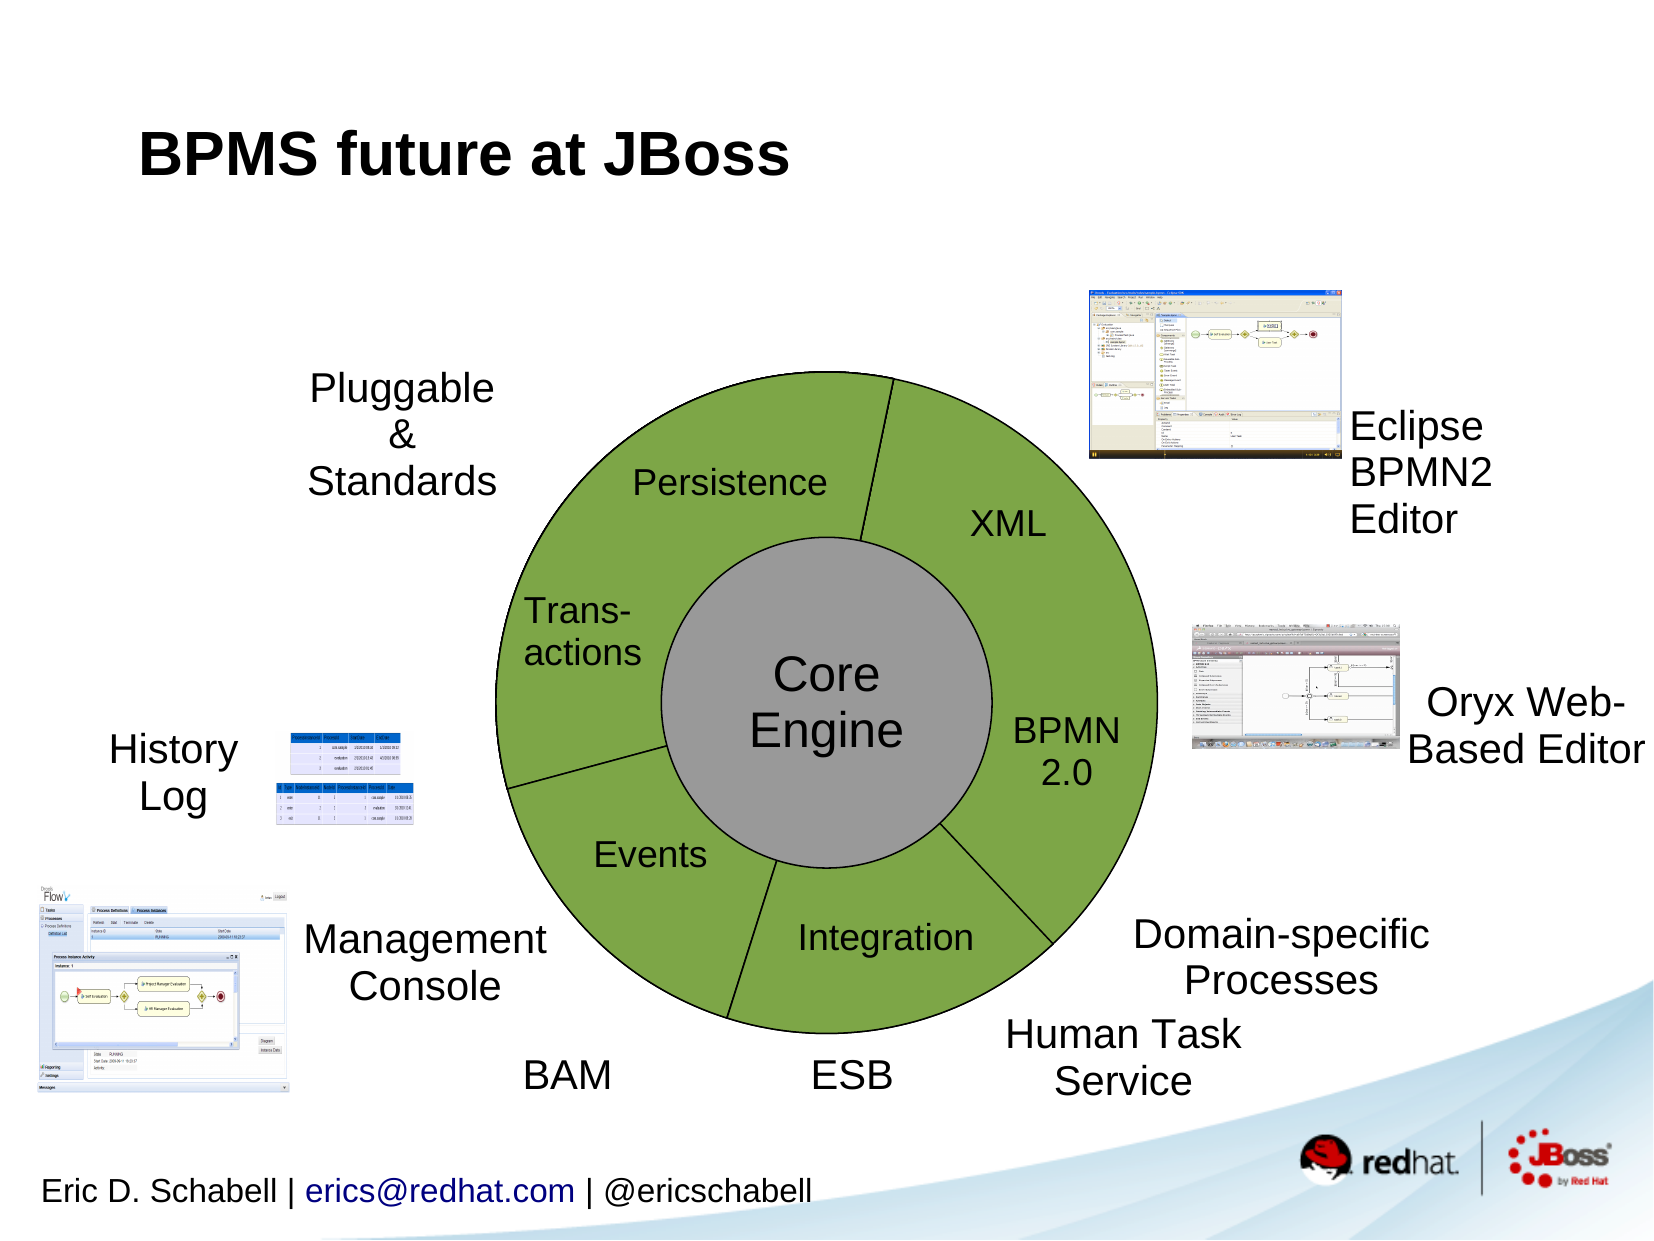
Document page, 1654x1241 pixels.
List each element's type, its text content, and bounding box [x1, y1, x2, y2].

text_box [495, 614, 1134, 1034]
text_box Pluggable & Standards [300, 357, 505, 507]
text_box Events [578, 826, 776, 910]
text_box Human Task Service [950, 1003, 1297, 1153]
text_box BPMN 2.0 [990, 702, 1143, 826]
title BPMS future at JBoss [123, 16, 1530, 293]
text_box Trans- actions [508, 582, 672, 707]
text_box Persistence [617, 454, 869, 538]
text_box Domain-specific Processes [1069, 903, 1495, 1053]
text_box Management Console [247, 909, 603, 1059]
text_box History Log [71, 719, 276, 869]
text_box Oryx Web- Based Editor [1352, 672, 1654, 821]
text_box Core Engine [661, 537, 993, 869]
text_box Integration [783, 909, 1034, 993]
text_box Eclipse BPMN2 Editor [1334, 395, 1557, 611]
text_box ESB [795, 1045, 939, 1128]
text_box BAM [507, 1045, 715, 1128]
text_box XML [949, 495, 1068, 619]
text_box [518, 371, 1158, 800]
picture [3, 0, 1654, 1240]
